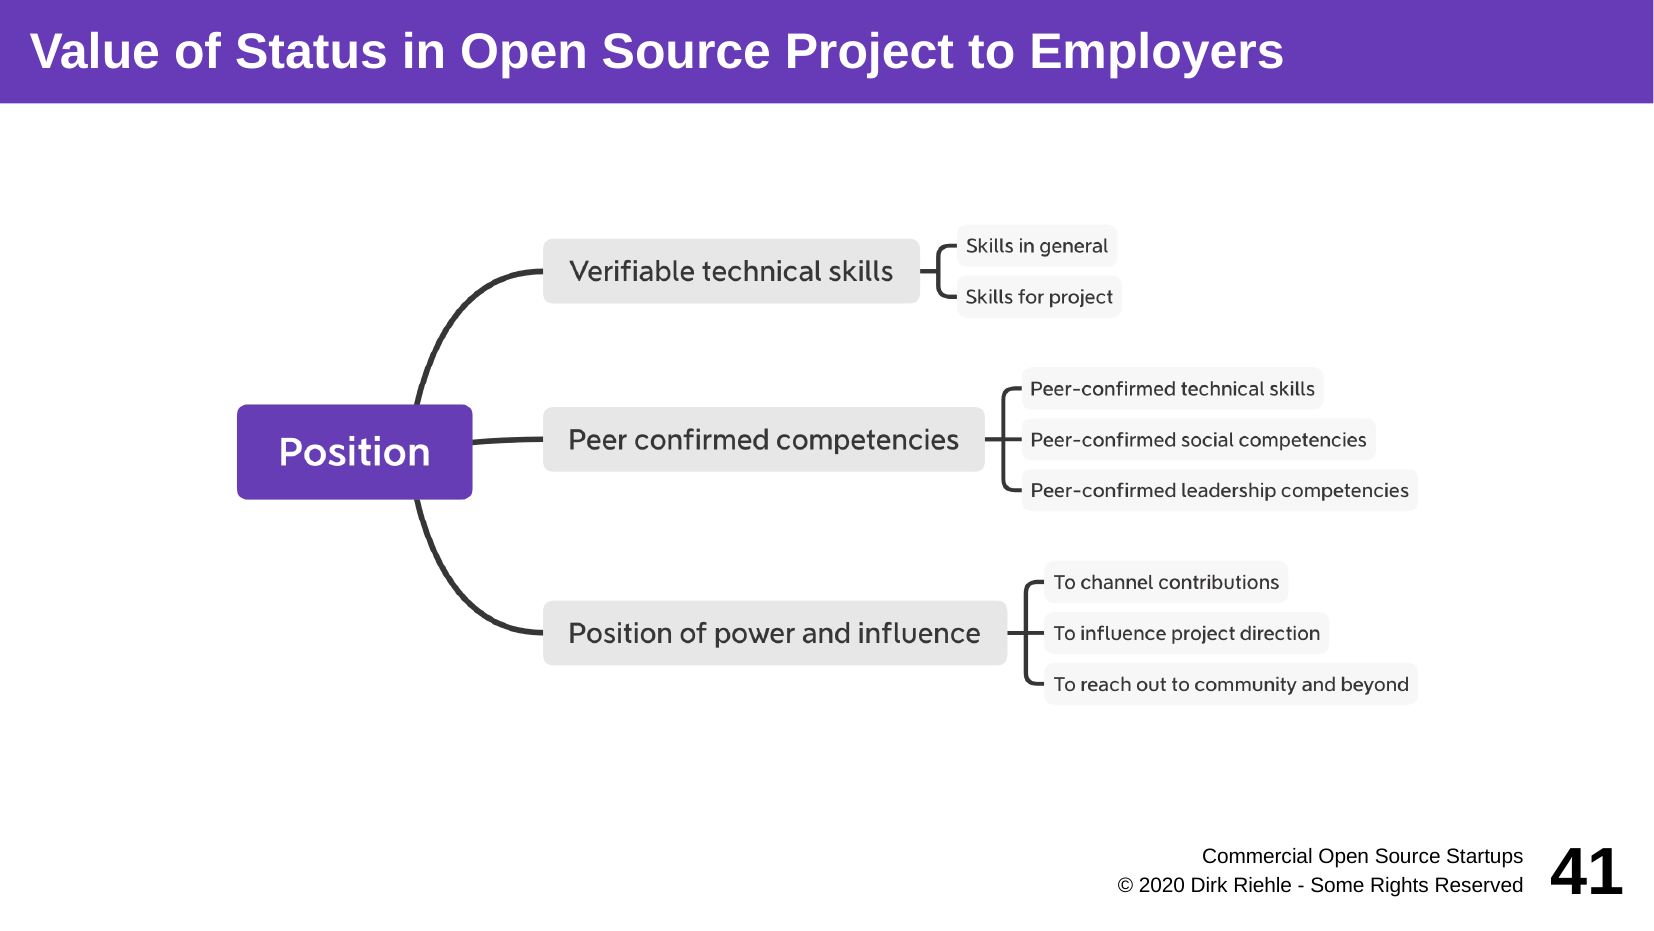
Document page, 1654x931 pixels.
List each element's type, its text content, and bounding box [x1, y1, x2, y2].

picture [236, 224, 1418, 705]
title Value of Status in Open Source Project to Employers [0, 0, 1654, 104]
